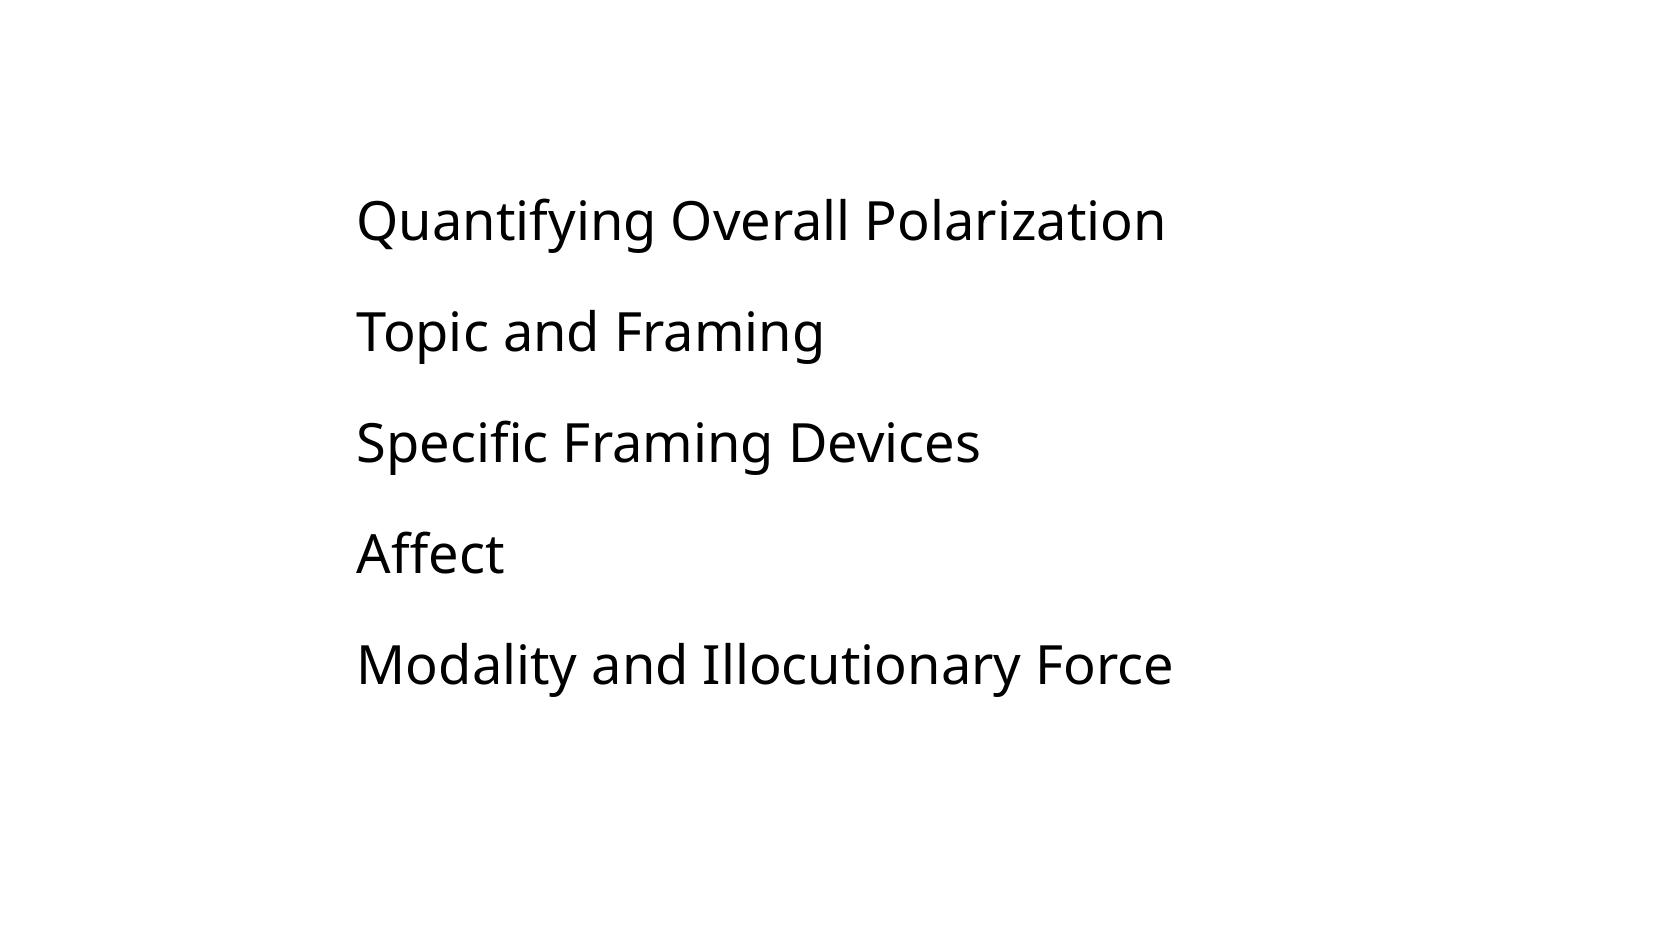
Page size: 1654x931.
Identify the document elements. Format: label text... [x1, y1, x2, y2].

subtitle Quantifying Overall Polarization Topic and Framing Specific Framing Devices Affect Modality and Illocutionary Force [356, 195, 1654, 651]
